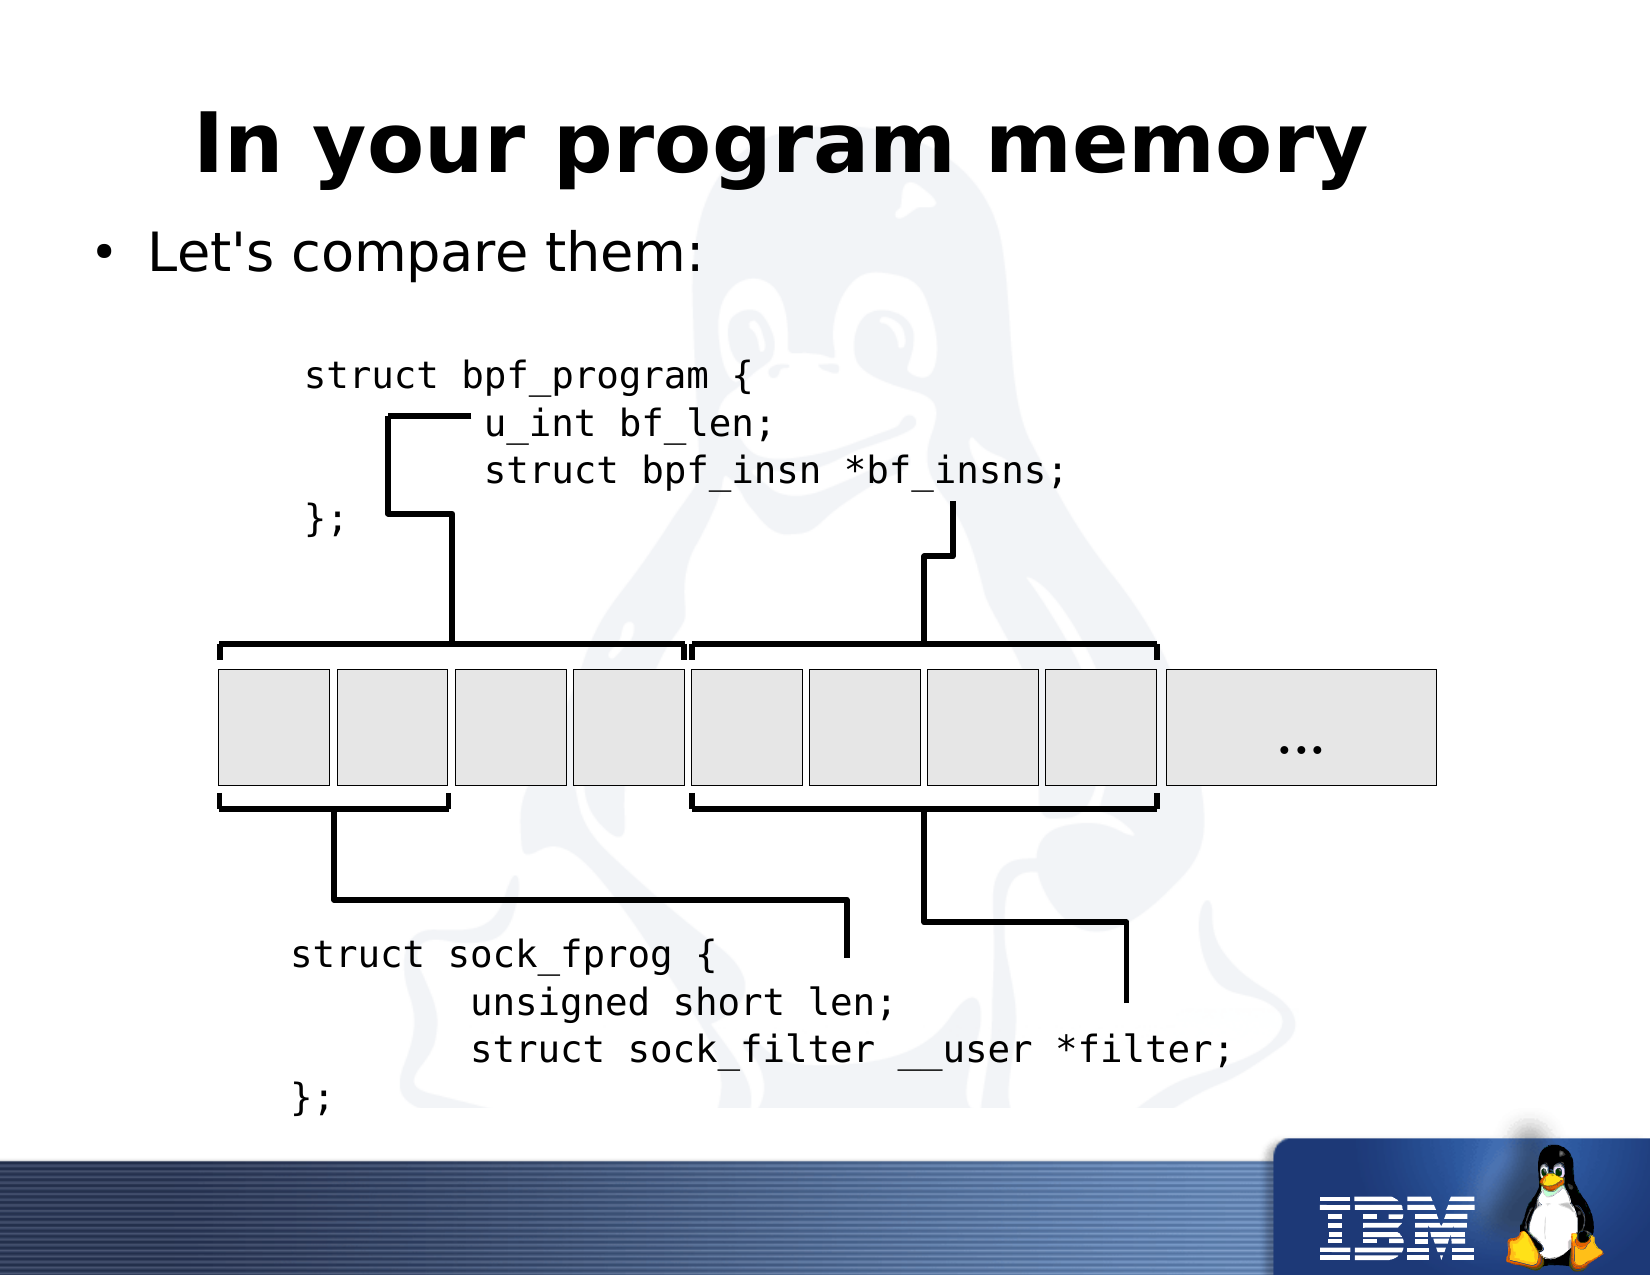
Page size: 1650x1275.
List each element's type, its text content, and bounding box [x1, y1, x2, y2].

text_box [809, 669, 921, 786]
text_box [691, 669, 803, 786]
text_box [573, 669, 685, 786]
text_box struct bpf_program { u_int bf_len; struct bpf_insn *bf_insns; }; [303, 350, 1074, 583]
text_box [218, 669, 330, 786]
text_box [927, 669, 1039, 786]
text_box ... [1166, 669, 1437, 786]
text_box [455, 669, 567, 786]
title In your program memory [76, 76, 1457, 211]
text_box struct sock_fprog { unsigned short len; struct sock_filter __user *filter; }; [290, 929, 1241, 1115]
text_box [337, 669, 448, 786]
list Let's compare them: [76, 221, 1457, 1171]
text_box [1045, 669, 1157, 786]
